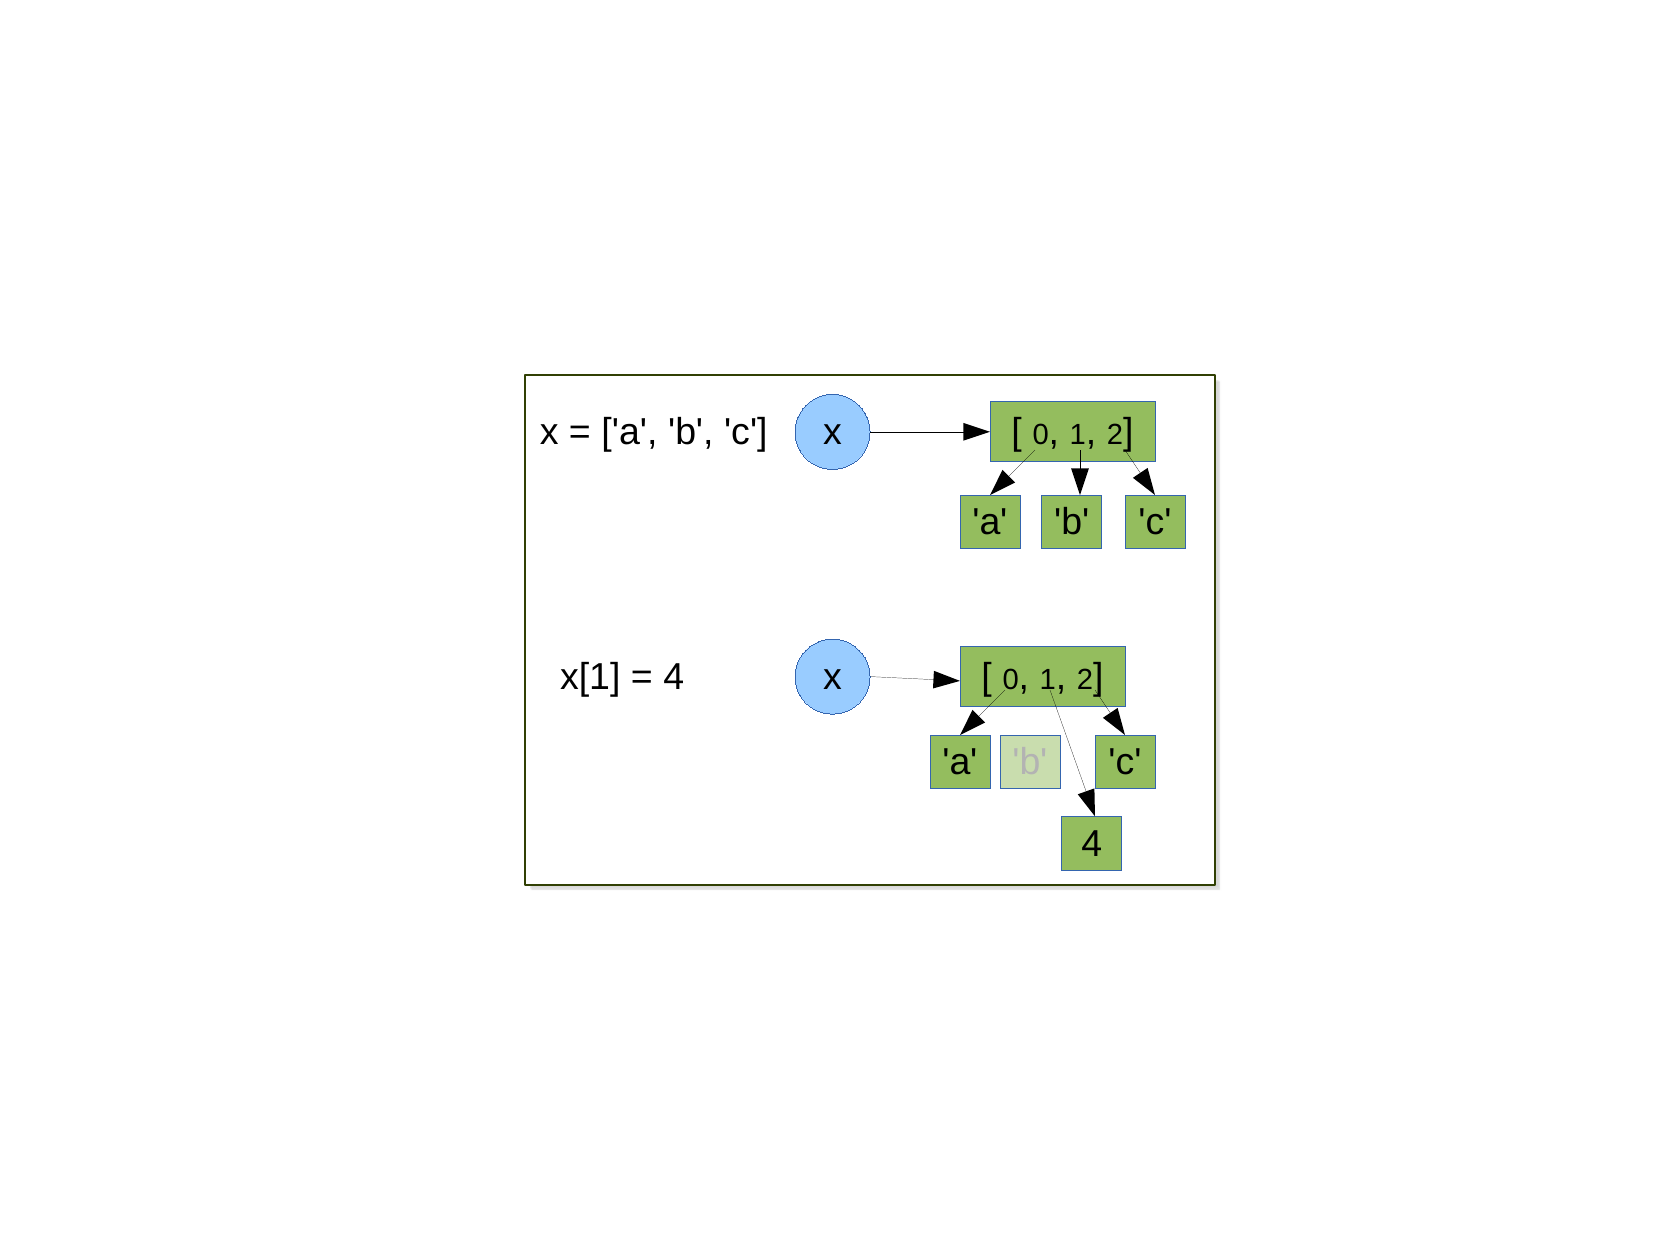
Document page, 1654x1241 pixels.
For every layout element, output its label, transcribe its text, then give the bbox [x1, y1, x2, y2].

text_box [ 0, 1, 2] [960, 646, 1126, 707]
text_box 'b' [1041, 495, 1102, 549]
text_box [525, 375, 1216, 886]
text_box 'a' [930, 735, 991, 789]
text_box x [795, 639, 871, 715]
text_box x[1] = 4 [545, 648, 700, 706]
text_box 'b' [1000, 735, 1061, 789]
text_box [ 0, 1, 2] [990, 401, 1156, 462]
text_box x [795, 394, 871, 470]
text_box 'c' [1095, 735, 1156, 789]
text_box 'a' [960, 495, 1021, 549]
text_box x = ['a', 'b', 'c'] [525, 403, 784, 461]
text_box 4 [1061, 816, 1122, 871]
text_box 'c' [1125, 495, 1186, 549]
